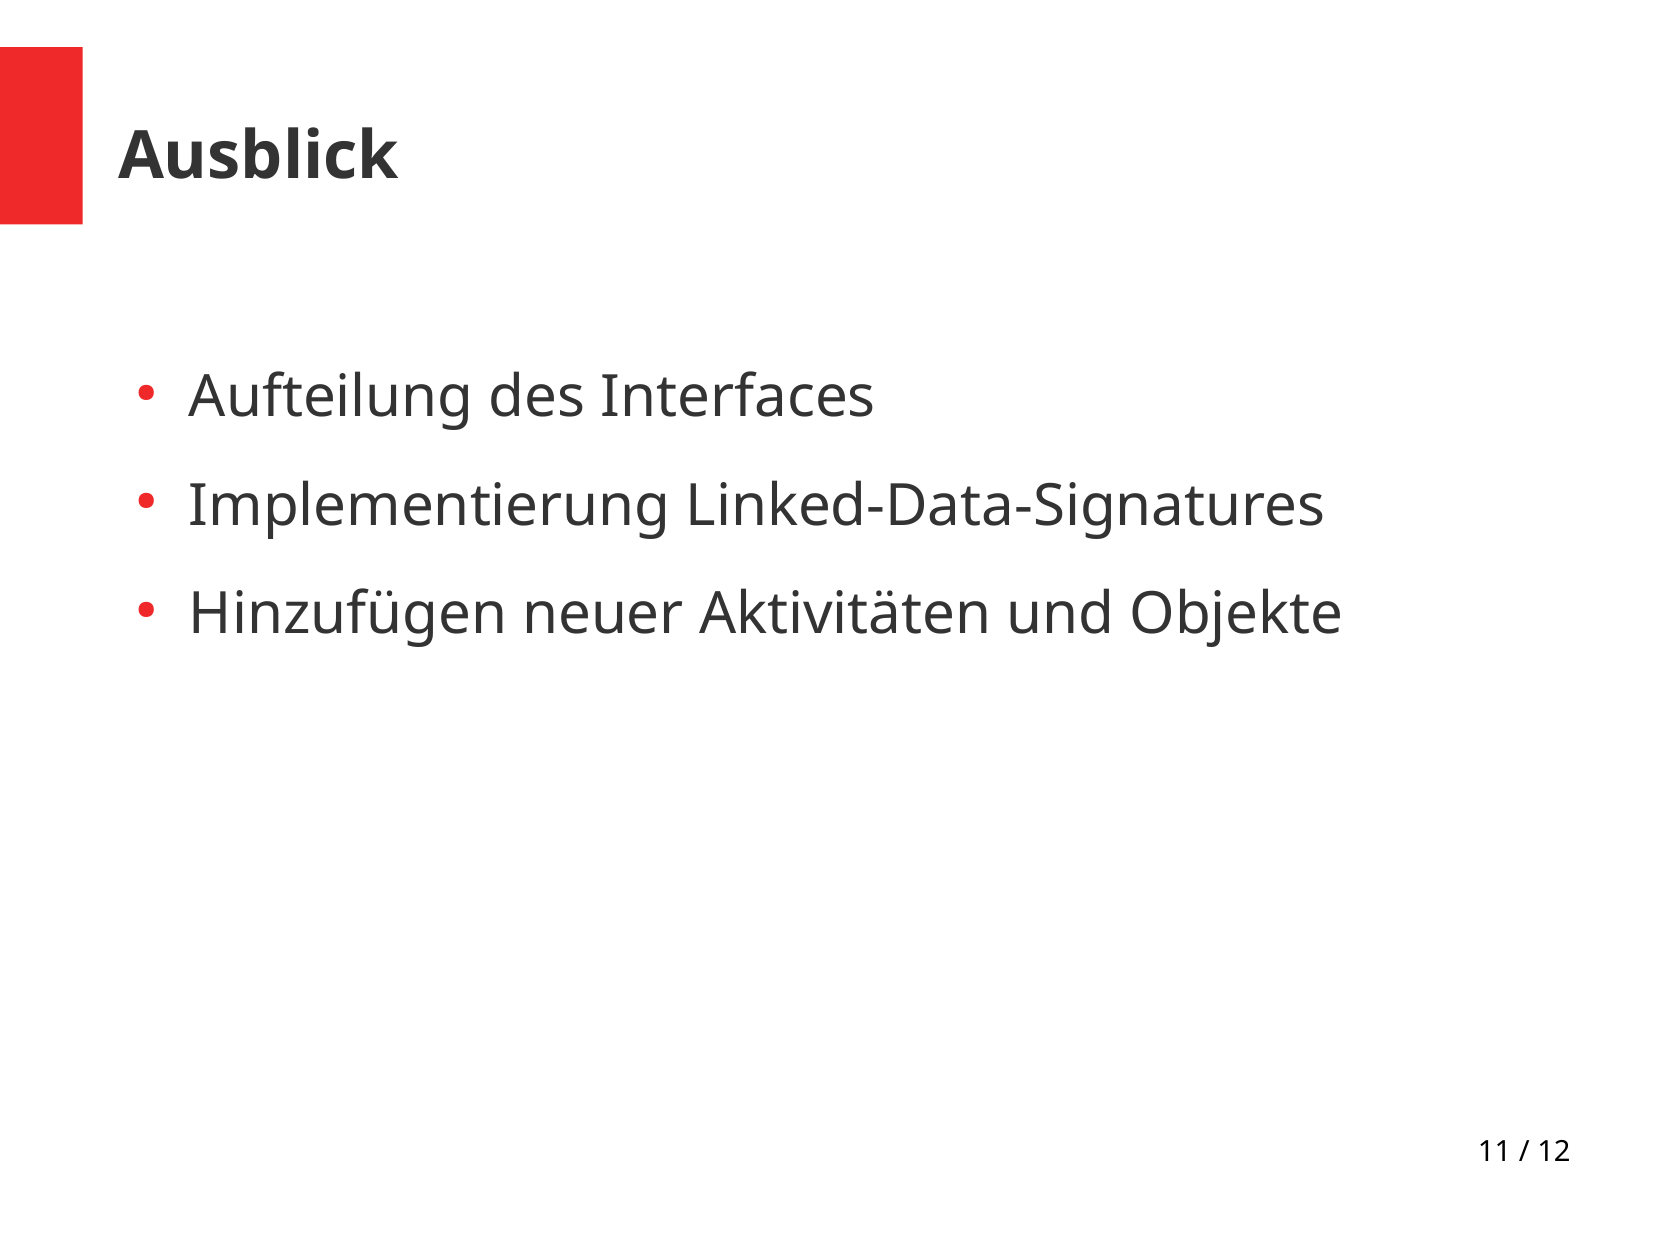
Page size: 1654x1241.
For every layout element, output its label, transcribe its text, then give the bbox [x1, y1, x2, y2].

title Ausblick [118, 49, 1571, 257]
list Aufteilung des Interfaces Implementierung Linked-Data-Signatures Hinzufügen neuer Aktivitäten und Objekte [118, 354, 1536, 1074]
